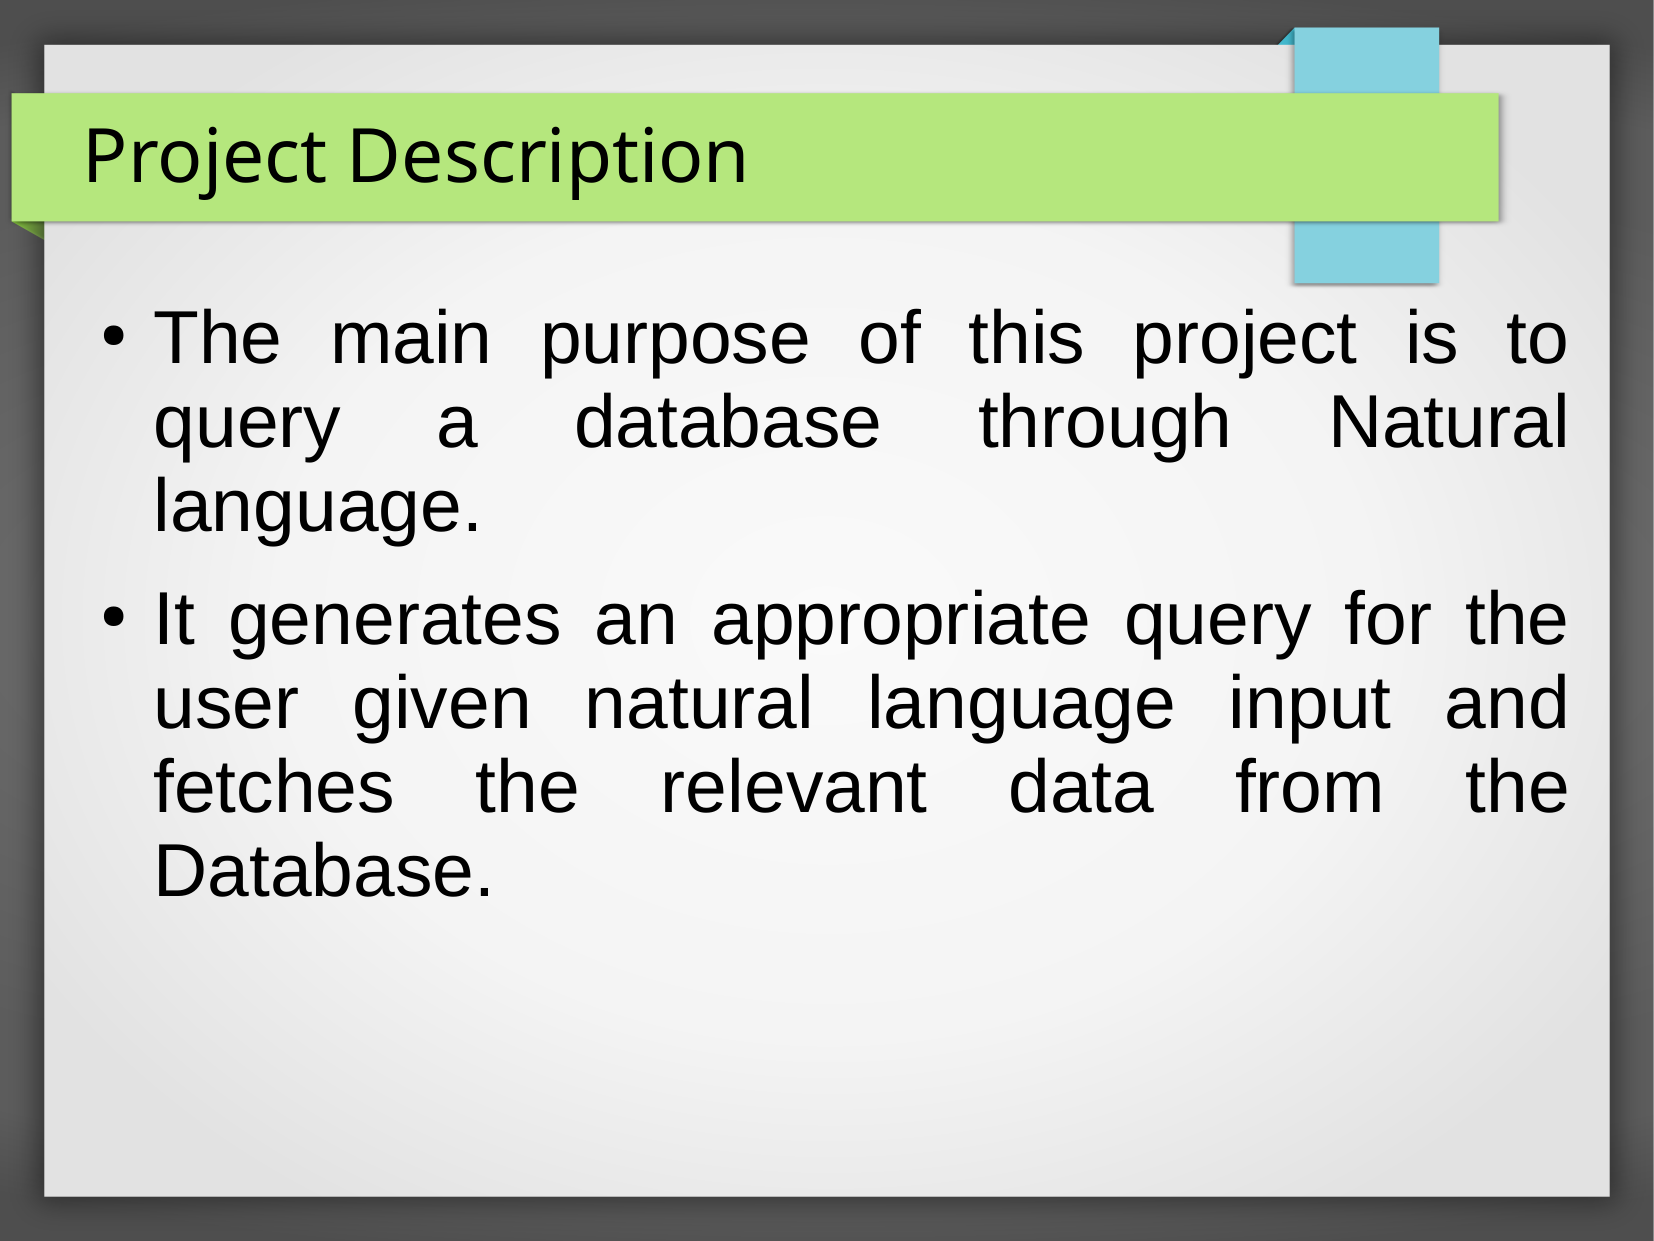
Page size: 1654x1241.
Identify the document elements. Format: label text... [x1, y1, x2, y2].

title Project Description [82, 94, 1264, 213]
list The main purpose of this project is to query a database through Natural language. It generates an appropriate query for the user given natural language input and fetches the relevant data from the Database. [82, 295, 1571, 1015]
picture [0, 0, 1654, 1241]
